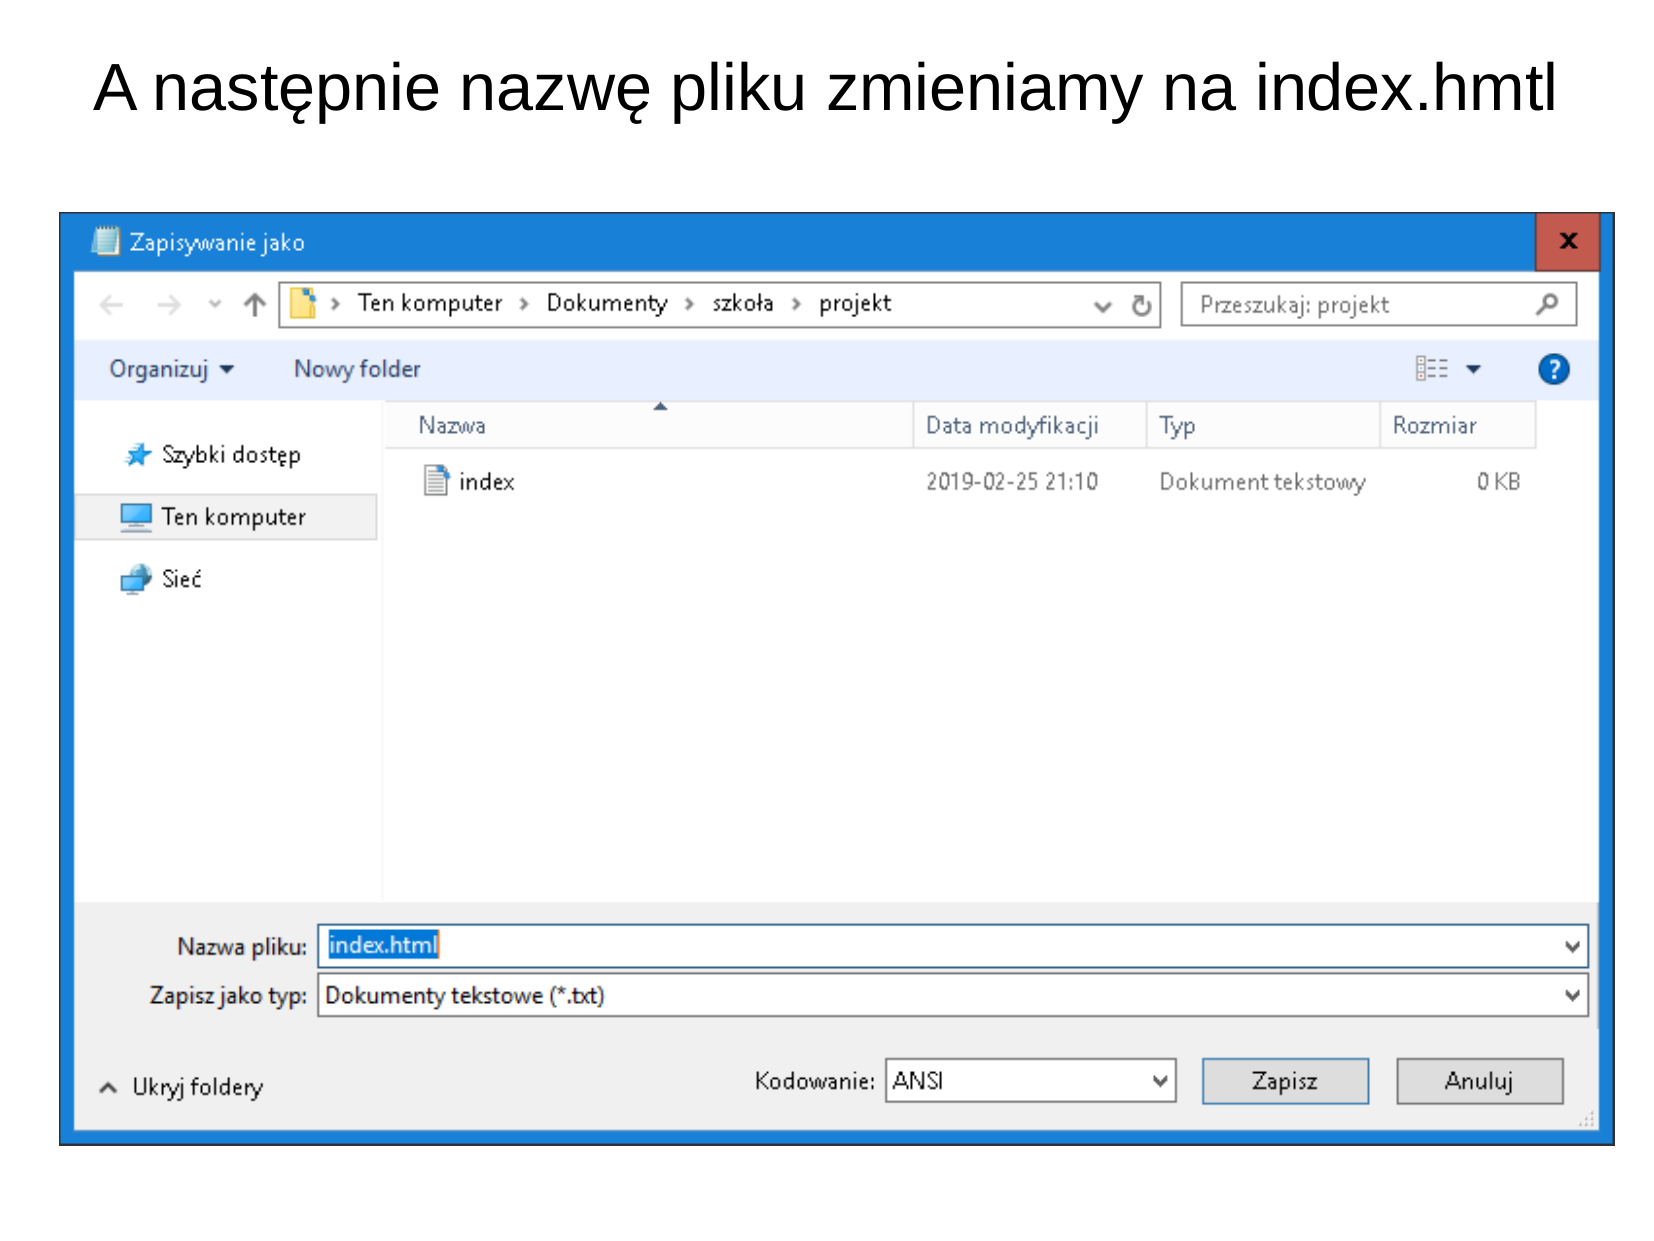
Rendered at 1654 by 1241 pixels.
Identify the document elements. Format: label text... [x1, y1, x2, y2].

subtitle A następnie nazwę pliku zmieniamy na index.hmtl [82, 49, 1571, 212]
picture [59, 212, 1615, 1146]
